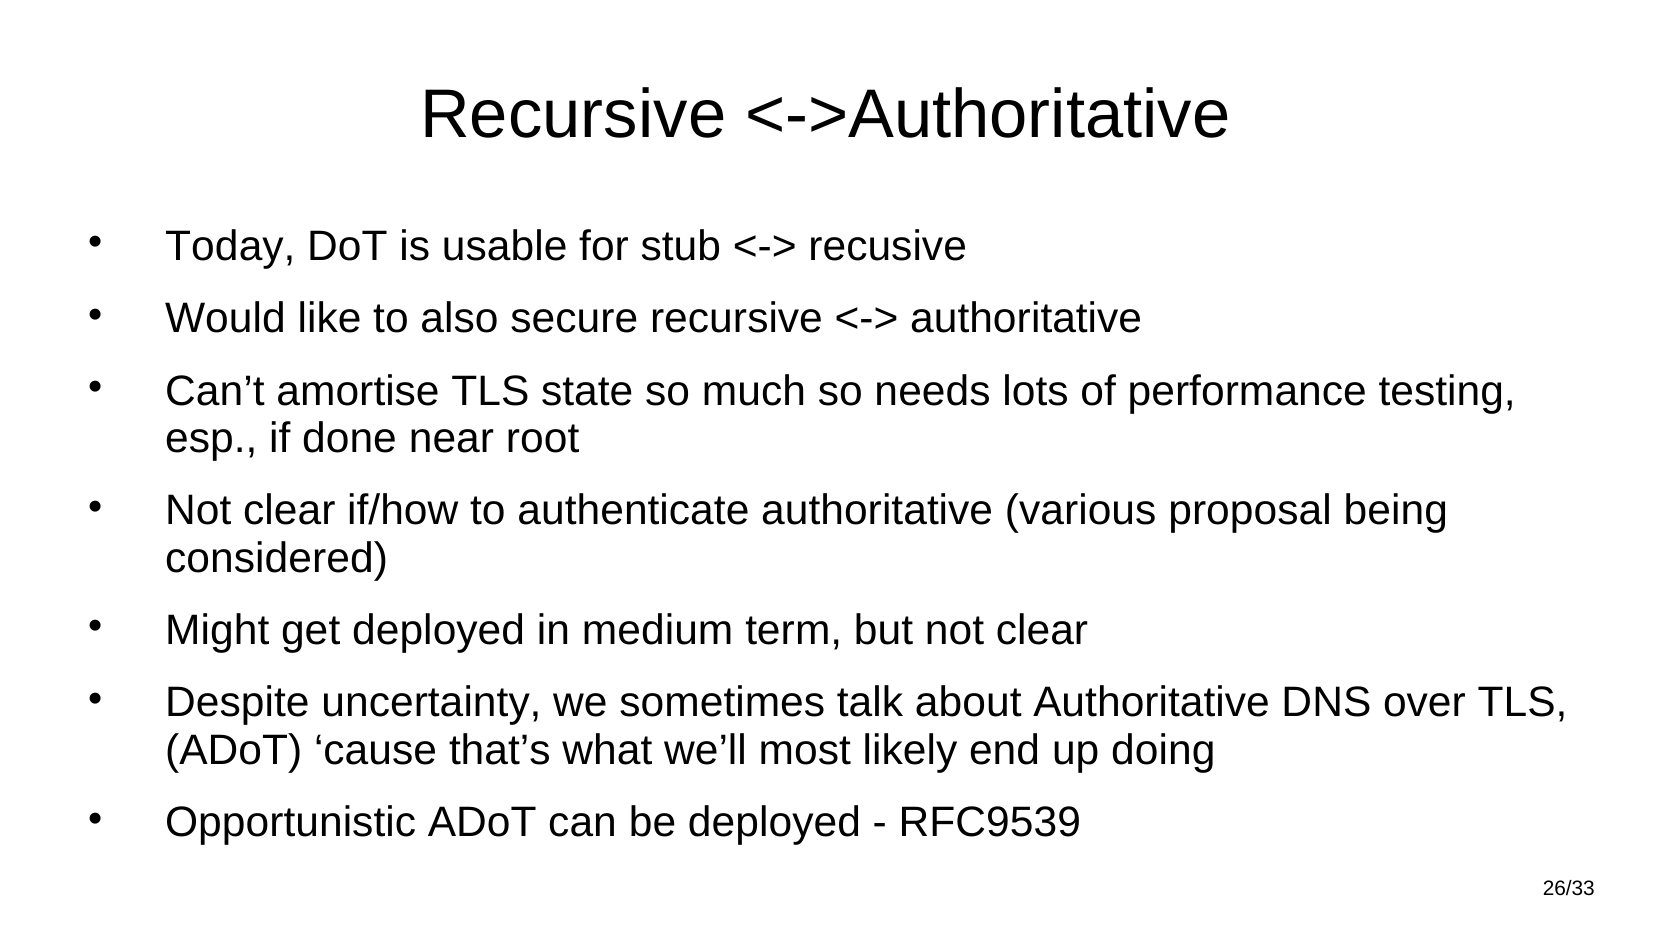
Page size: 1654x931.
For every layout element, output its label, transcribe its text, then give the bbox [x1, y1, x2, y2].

list Today, DoT is usable for stub <-> recusive Would like to also secure recursive <-> authoritative Can’t amortise TLS state so much so needs lots of performance testing, esp., if done near root Not clear if/how to authenticate authoritative (various proposal being considered) Might get deployed in medium term, but not clear Despite uncertainty, we sometimes talk about Authoritative DNS over TLS, (ADoT) ‘cause that’s what we’ll most likely end up doing Opportunistic ADoT can be deployed - RFC9539 [88, 217, 1575, 852]
title Recursive <->Authoritative [82, 37, 1570, 192]
